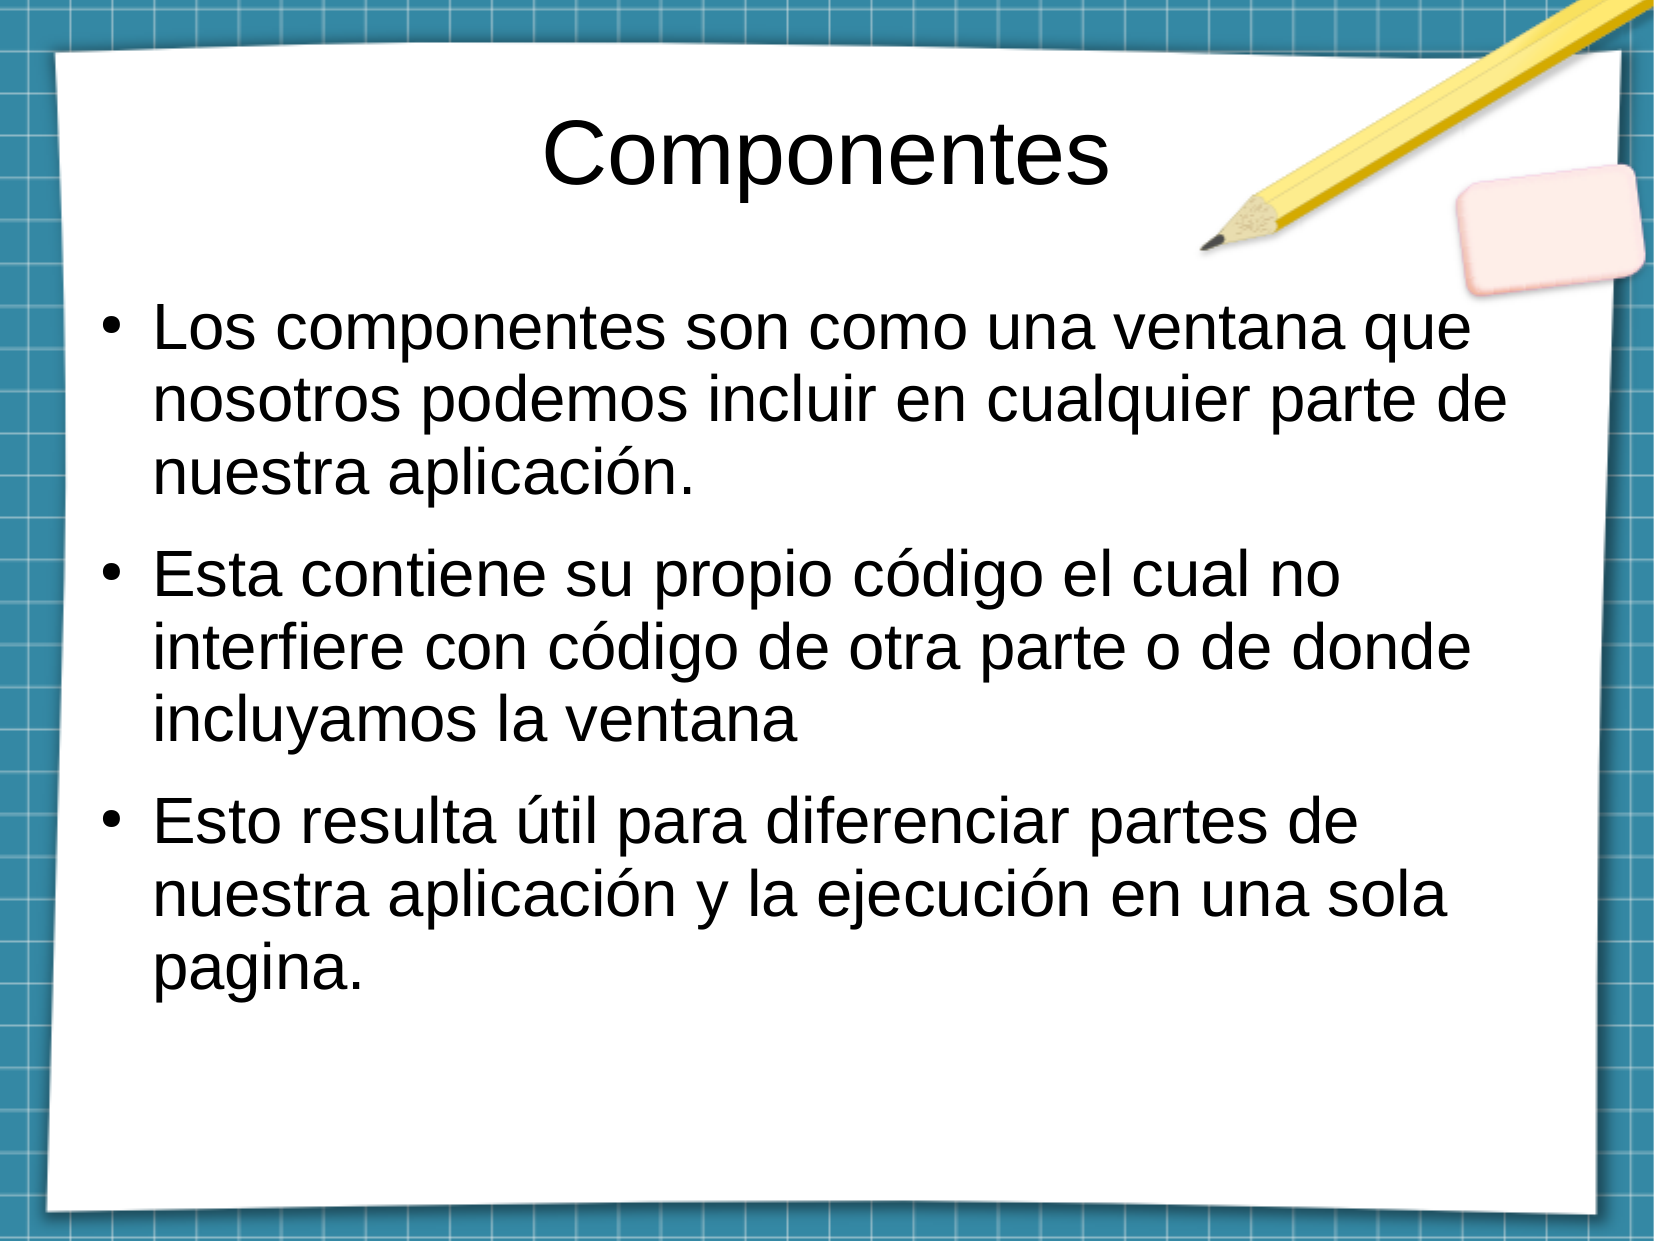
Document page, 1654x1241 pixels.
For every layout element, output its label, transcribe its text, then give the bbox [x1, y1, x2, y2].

list Los componentes son como una ventana que nosotros podemos incluir en cualquier parte de nuestra aplicación. Esta contiene su propio código el cual no interfiere con código de otra parte o de donde incluyamos la ventana Esto resulta útil para diferenciar partes de nuestra aplicación y la ejecución en una sola pagina. [82, 290, 1571, 1010]
picture [0, 0, 1654, 1241]
title Componentes [82, 49, 1571, 257]
